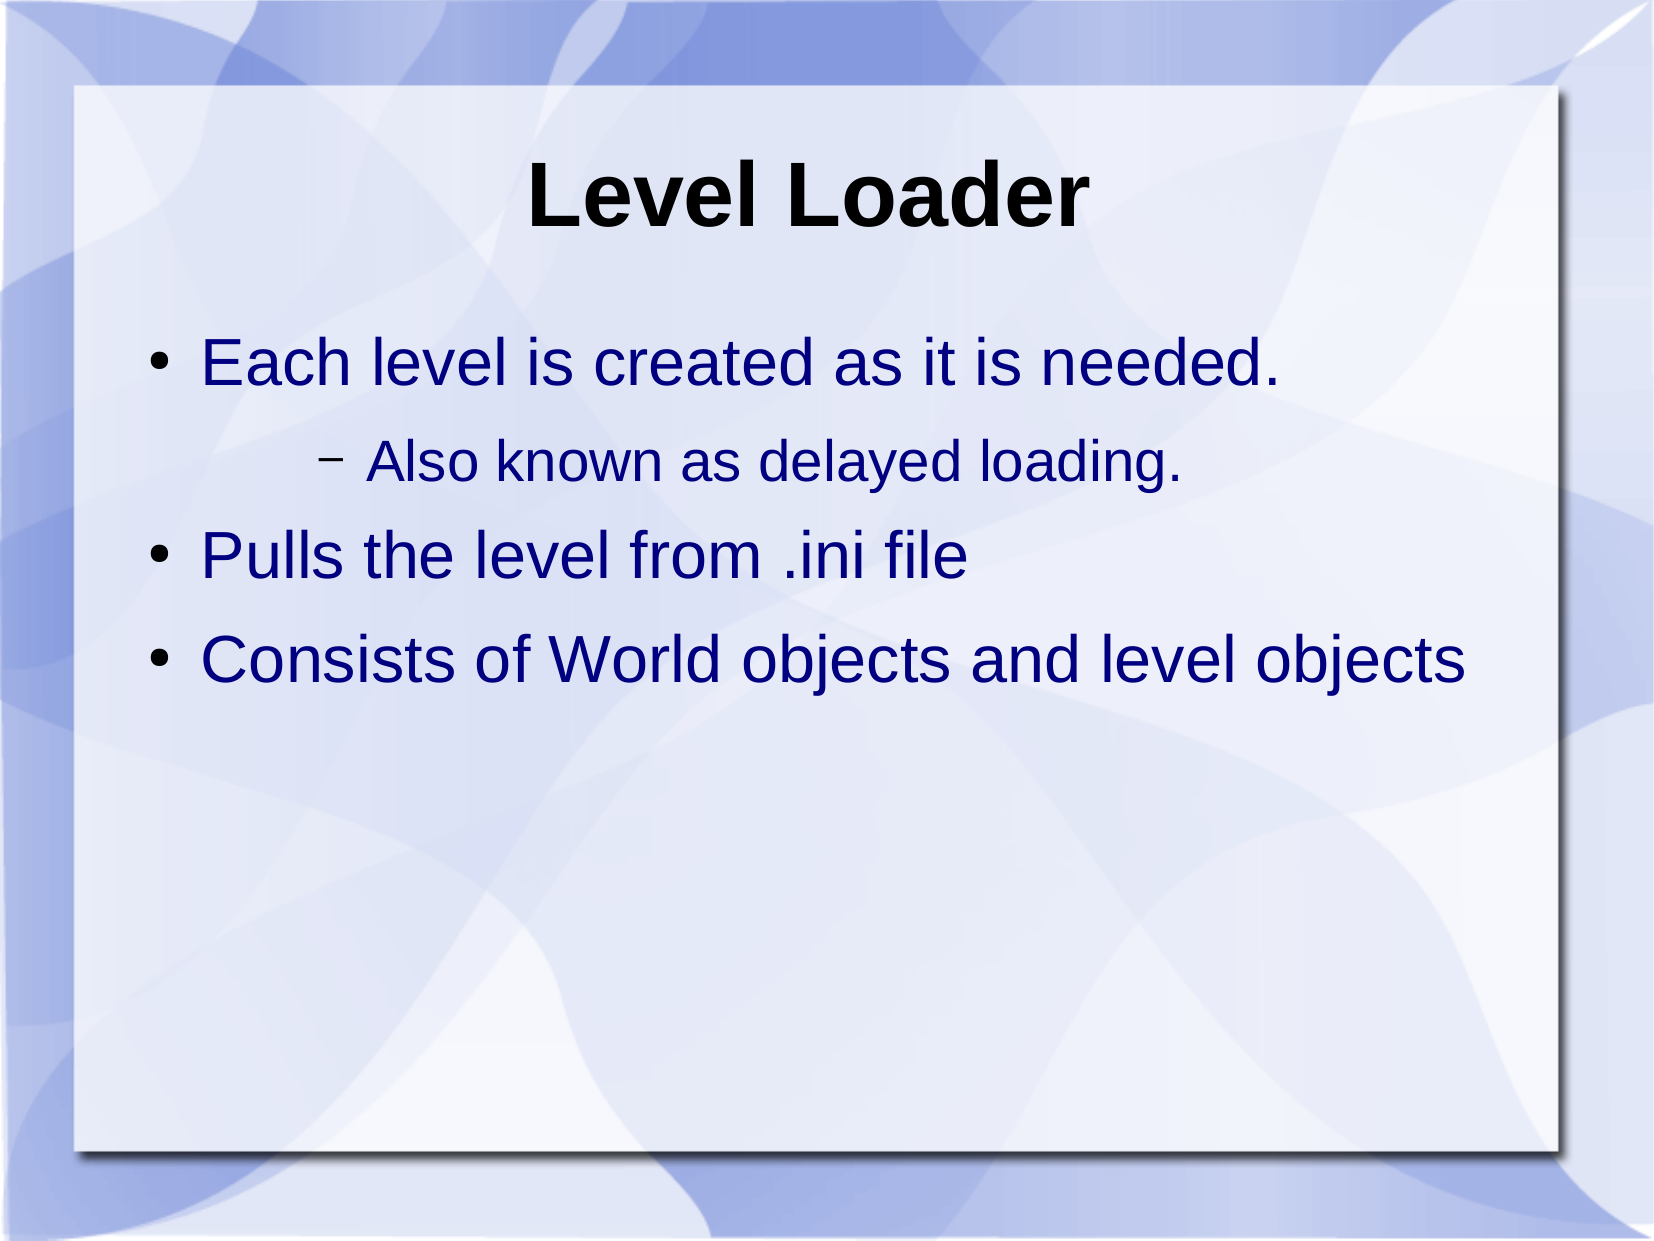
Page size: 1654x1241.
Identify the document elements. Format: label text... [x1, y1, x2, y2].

list Each level is created as it is needed. Also known as delayed loading. Pulls the level from .ini file Consists of World objects and level objects [129, 324, 1489, 975]
picture [0, 0, 1654, 1241]
title Level Loader [82, 90, 1536, 298]
